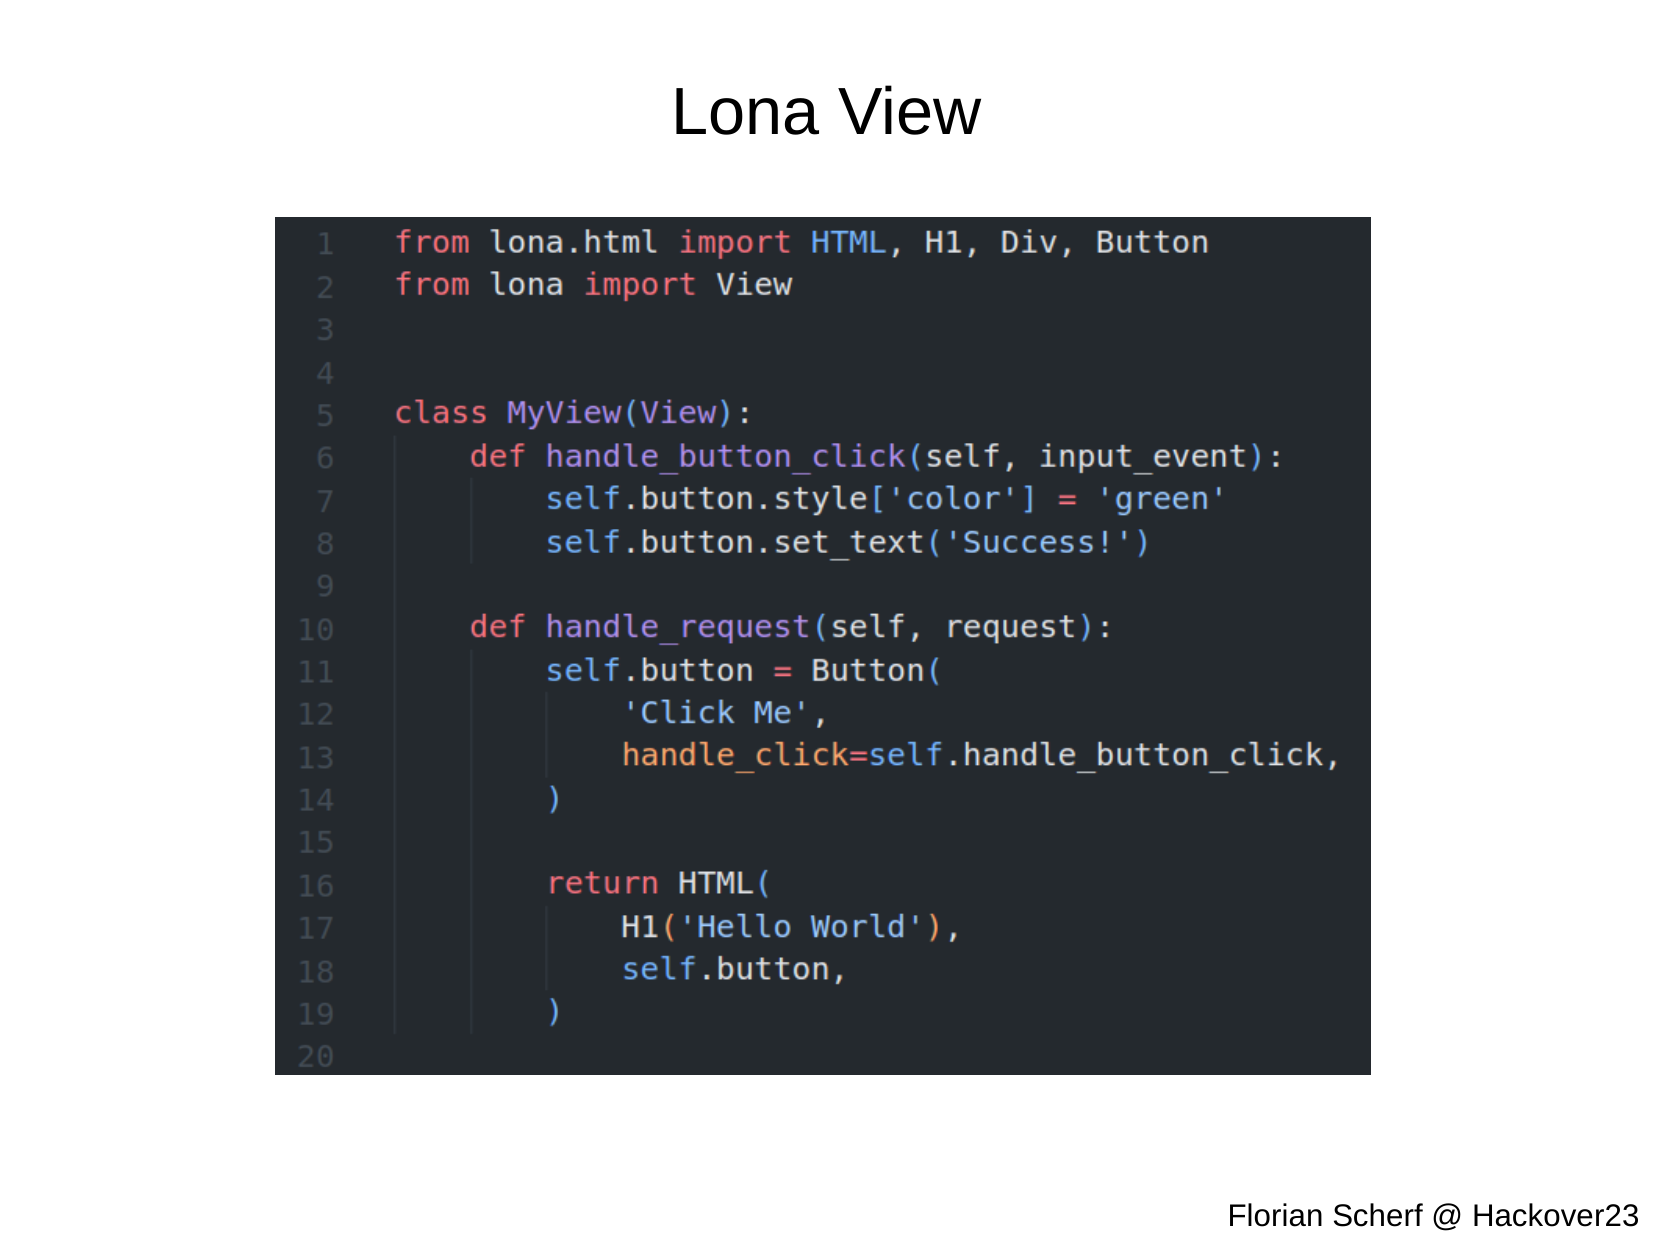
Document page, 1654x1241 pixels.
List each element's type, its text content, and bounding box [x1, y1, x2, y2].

picture [275, 217, 1371, 1075]
list Florian Scherf @ Hackover23 [1156, 1198, 1654, 1241]
title Lona View [82, 8, 1571, 216]
